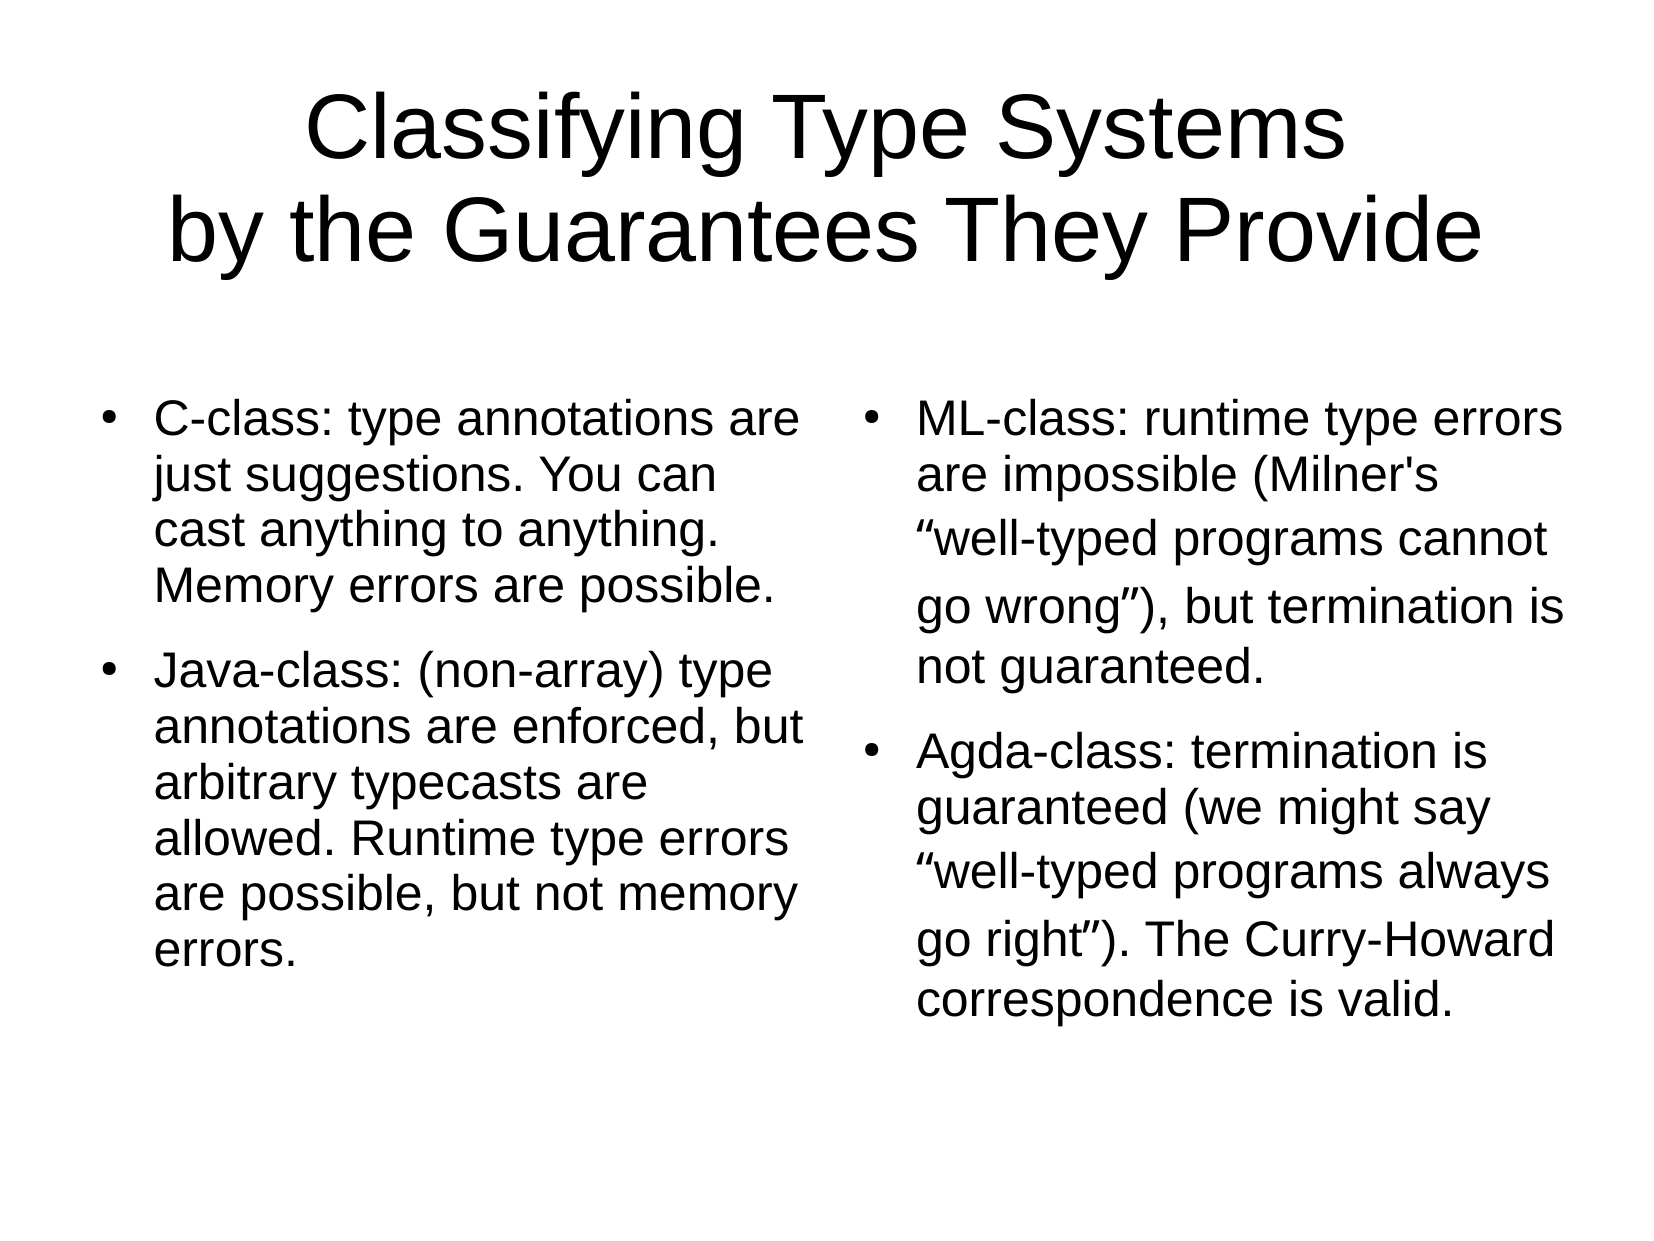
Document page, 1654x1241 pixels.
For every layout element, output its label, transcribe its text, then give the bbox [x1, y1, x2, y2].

list ML-class: runtime type errors are impossible (Milner's “well-typed programs cannot go wrong”), but termination is not guaranteed. Agda-class: termination is guaranteed (we might say “well-typed programs always go right”). The Curry-Howard correspondence is valid. [845, 390, 1572, 1109]
list C-class: type annotations are just suggestions. You can cast anything to anything. Memory errors are possible. Java-class: (non-array) type annotations are enforced, but arbitrary typecasts are allowed. Runtime type errors are possible, but not memory errors. [82, 390, 809, 1109]
title Classifying Type Systems by the Guarantees They Provide [82, 75, 1571, 283]
